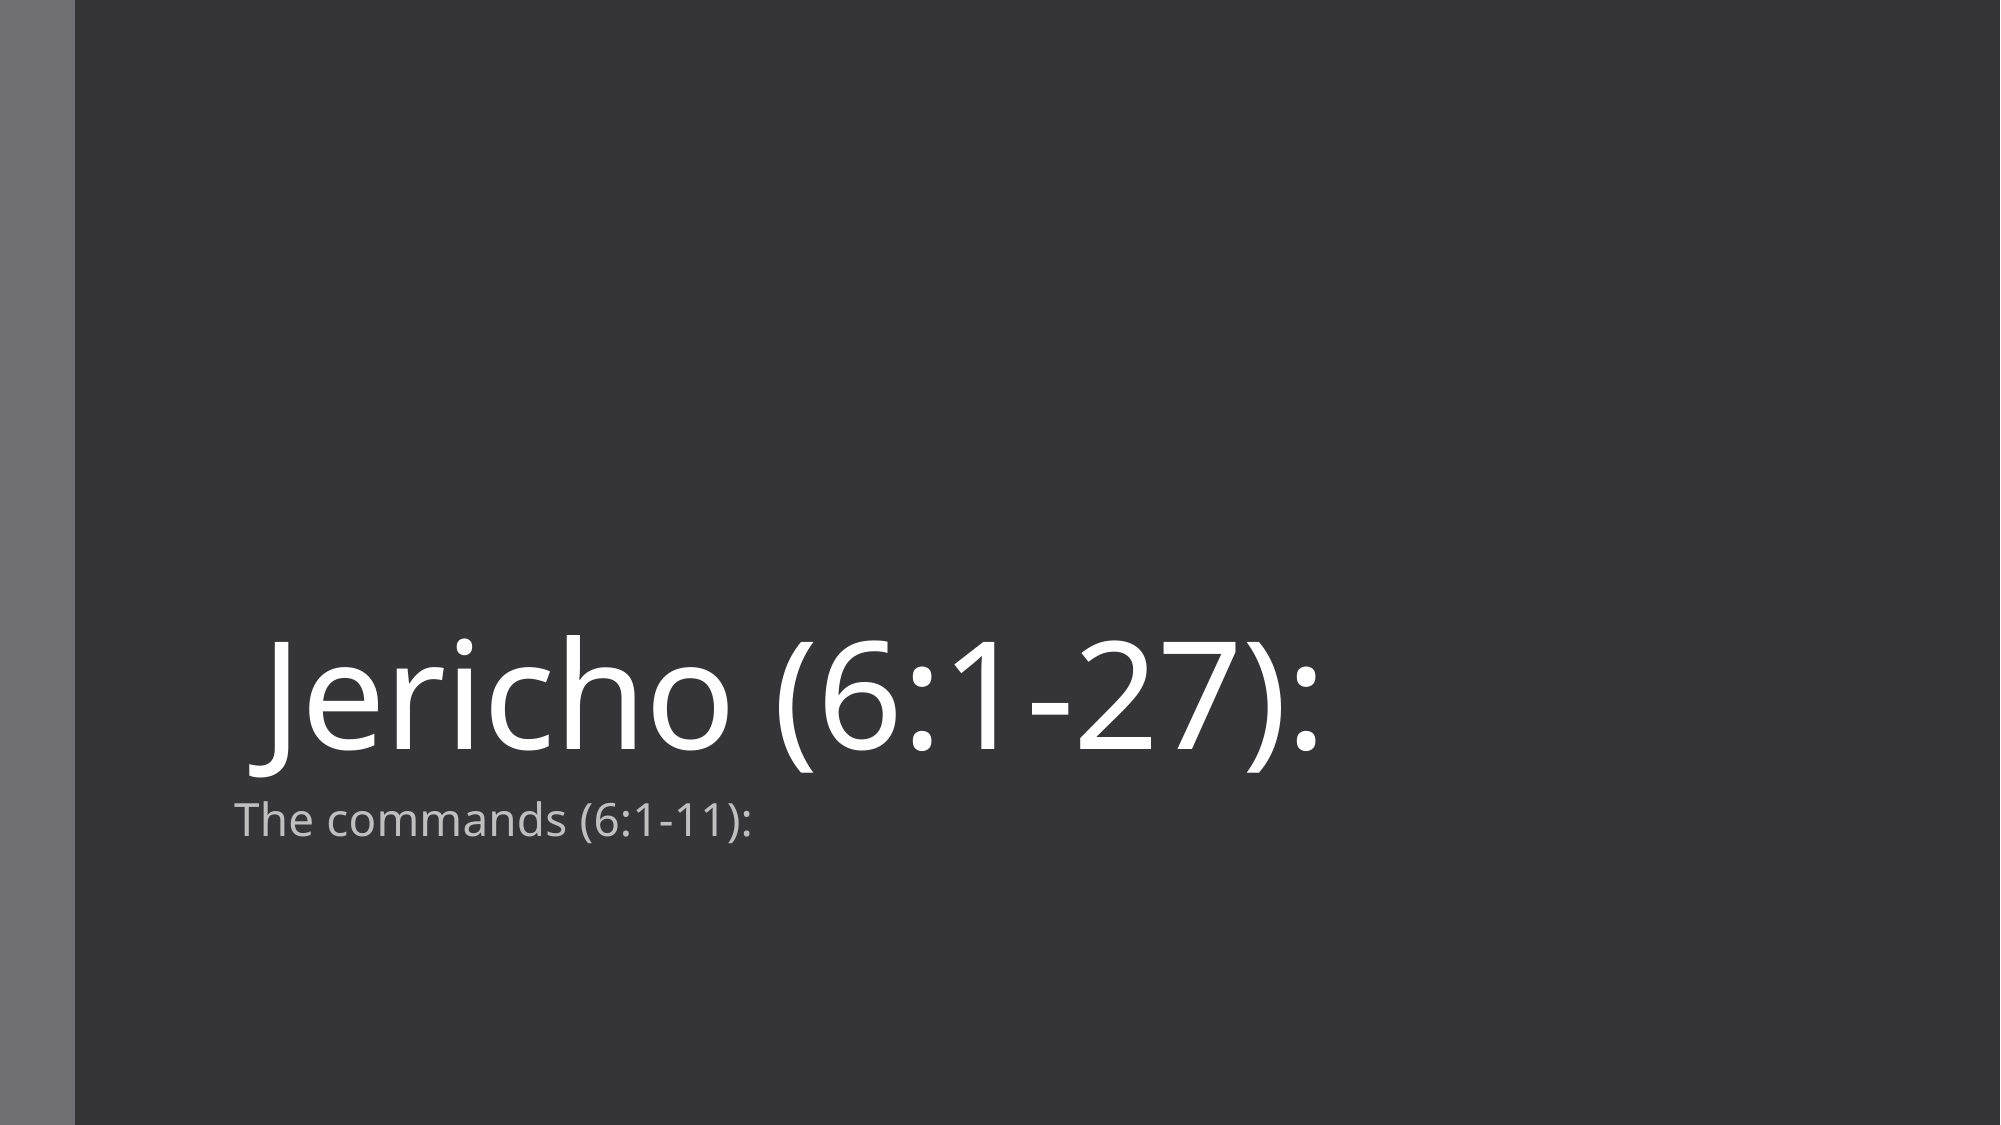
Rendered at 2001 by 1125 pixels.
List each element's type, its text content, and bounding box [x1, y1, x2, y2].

subtitle The commands (6:1-11): [206, 787, 1752, 1066]
title Jericho (6:1-27): [206, 124, 1752, 787]
